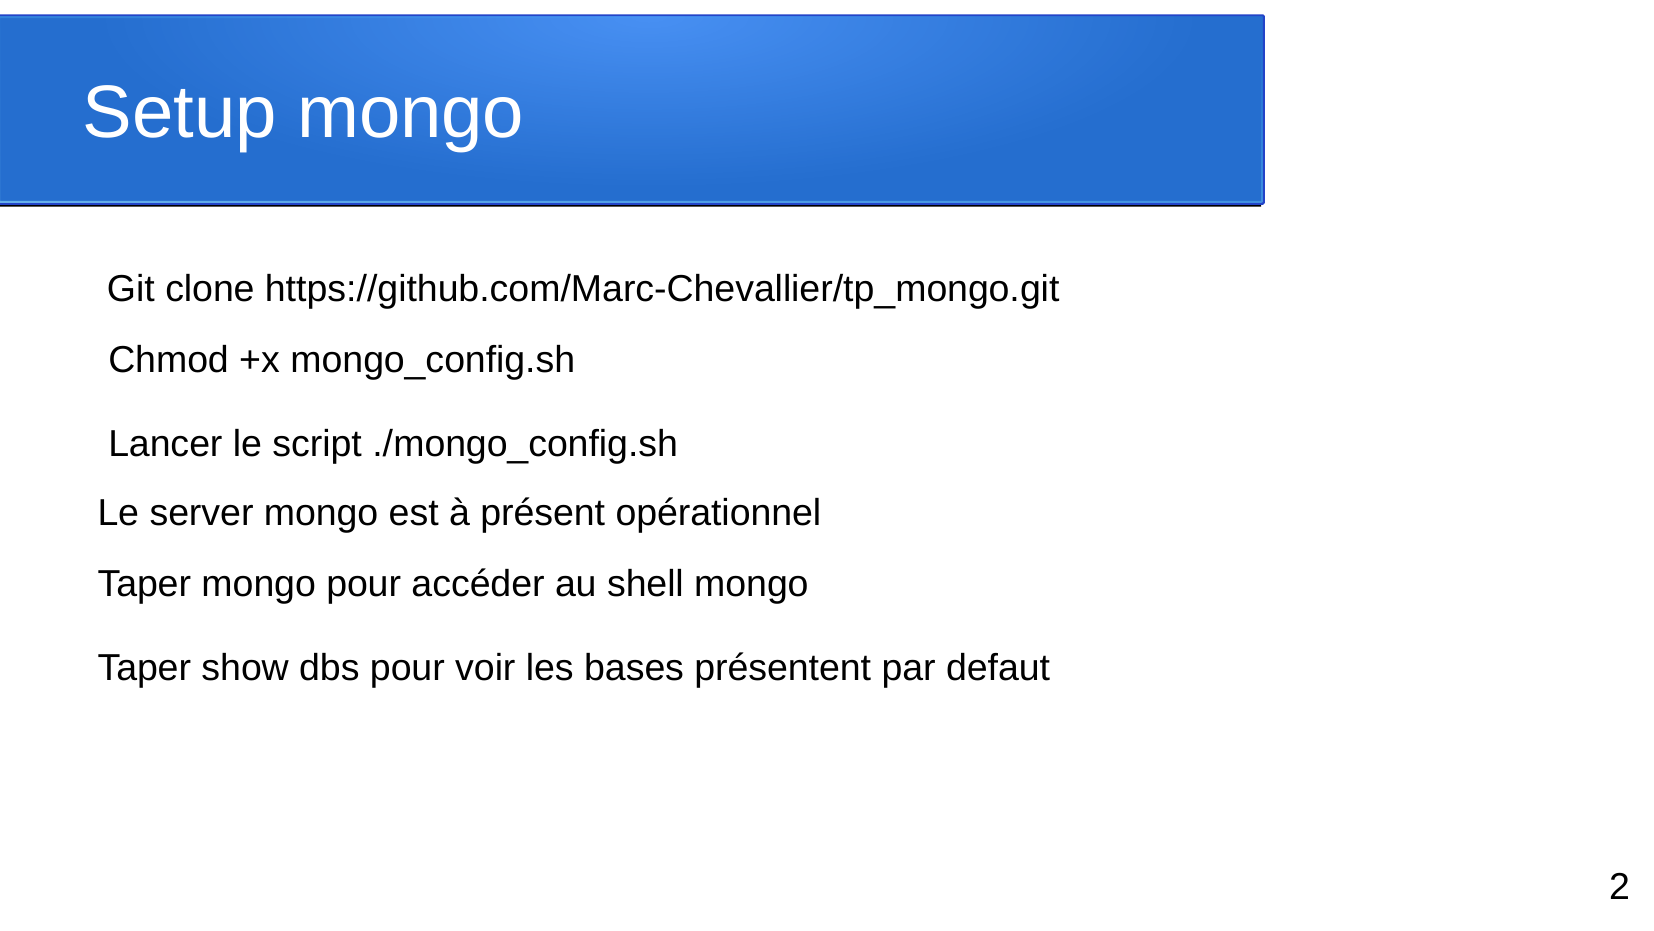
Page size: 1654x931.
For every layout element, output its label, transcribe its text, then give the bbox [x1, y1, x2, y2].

text_box Git clone https://github.com/Marc-Chevallier/tp_mongo.git [92, 259, 1075, 317]
text_box Le server mongo est à présent opérationnel [82, 484, 837, 542]
text_box Chmod +x mongo_config.sh Lancer le script ./mongo_config.sh [93, 330, 694, 472]
title Setup mongo [82, 35, 1235, 189]
text_box 2 [1594, 857, 1654, 931]
text_box Taper mongo pour accéder au shell mongo Taper show dbs pour voir les bases présentent par defaut [82, 555, 1066, 780]
